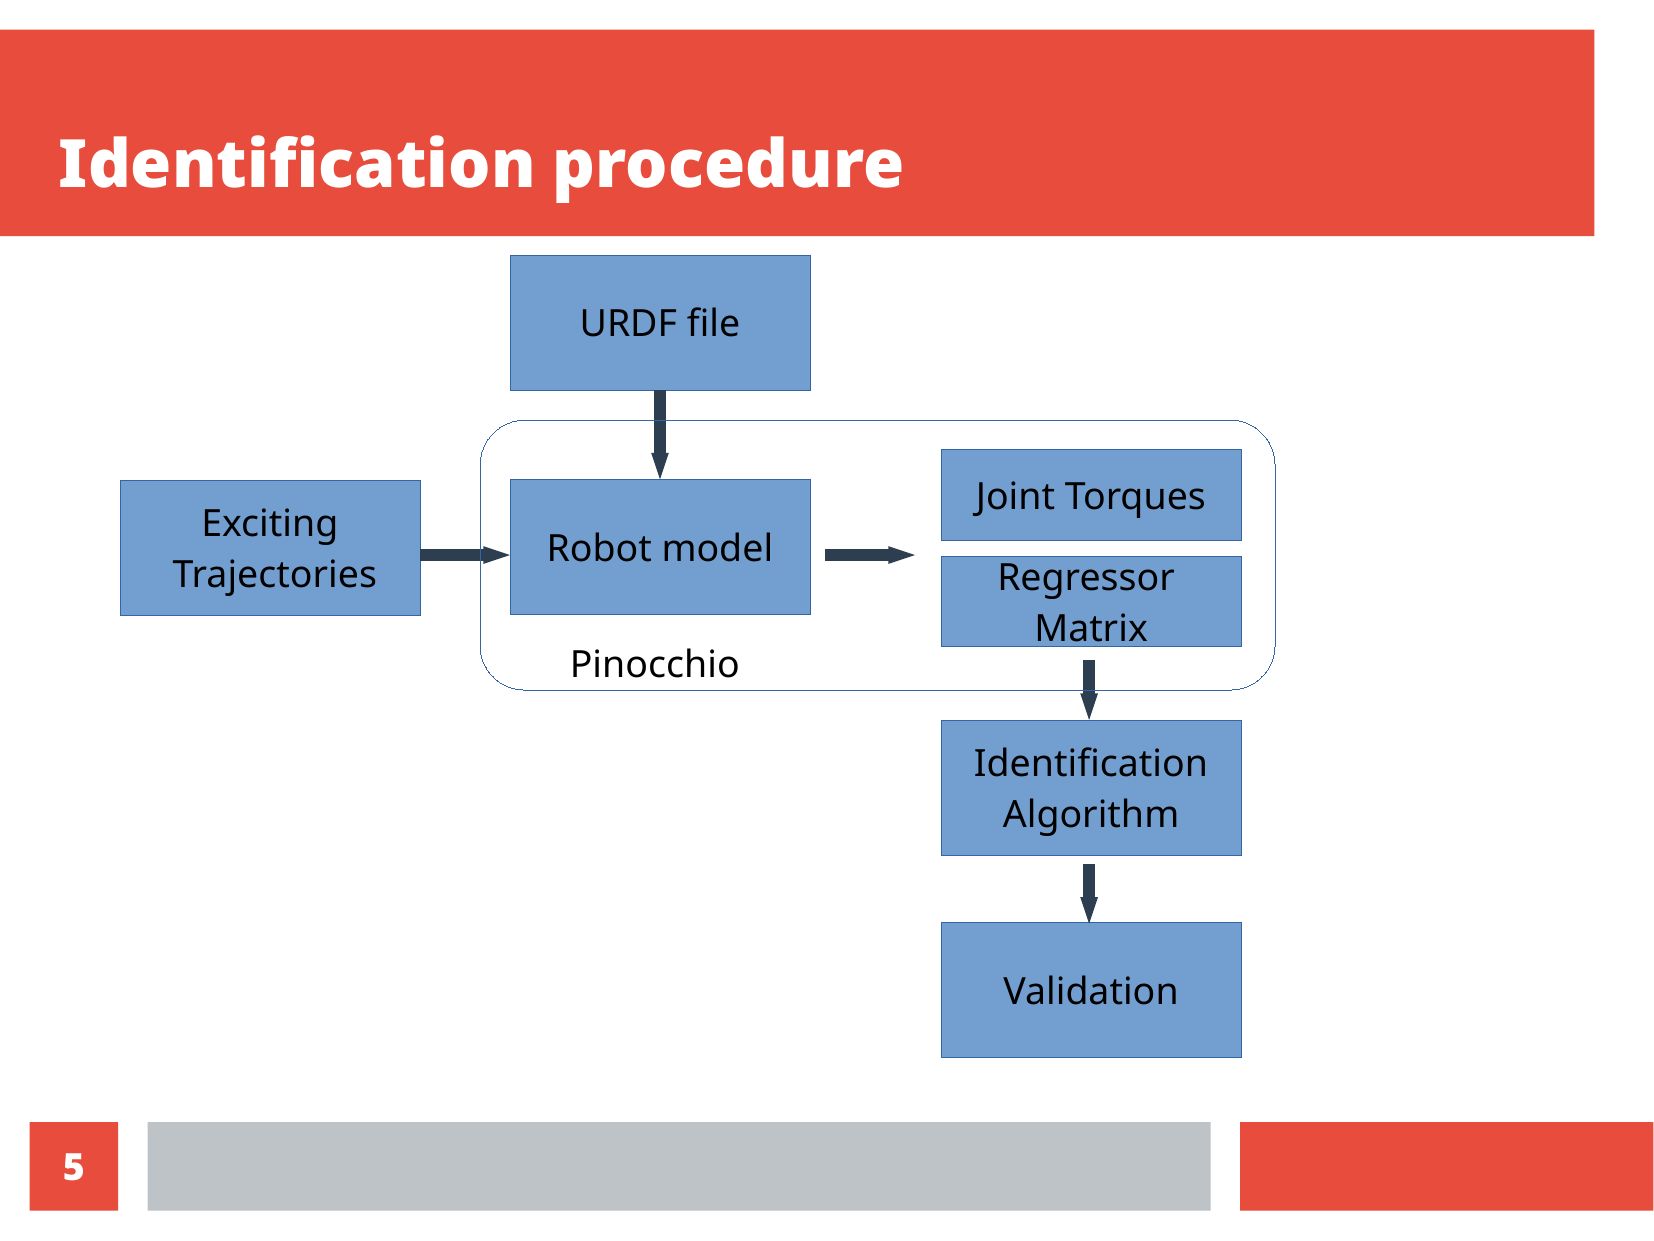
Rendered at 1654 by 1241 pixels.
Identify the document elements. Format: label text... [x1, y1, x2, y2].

text_box Pinocchio [555, 630, 841, 696]
text_box [480, 420, 1276, 691]
title Identification procedure [59, 59, 1595, 207]
text_box Identification Algorithm [941, 720, 1242, 856]
text_box Validation [941, 922, 1242, 1058]
text_box URDF file [510, 255, 811, 391]
text_box Exciting Trajectories [120, 480, 421, 616]
